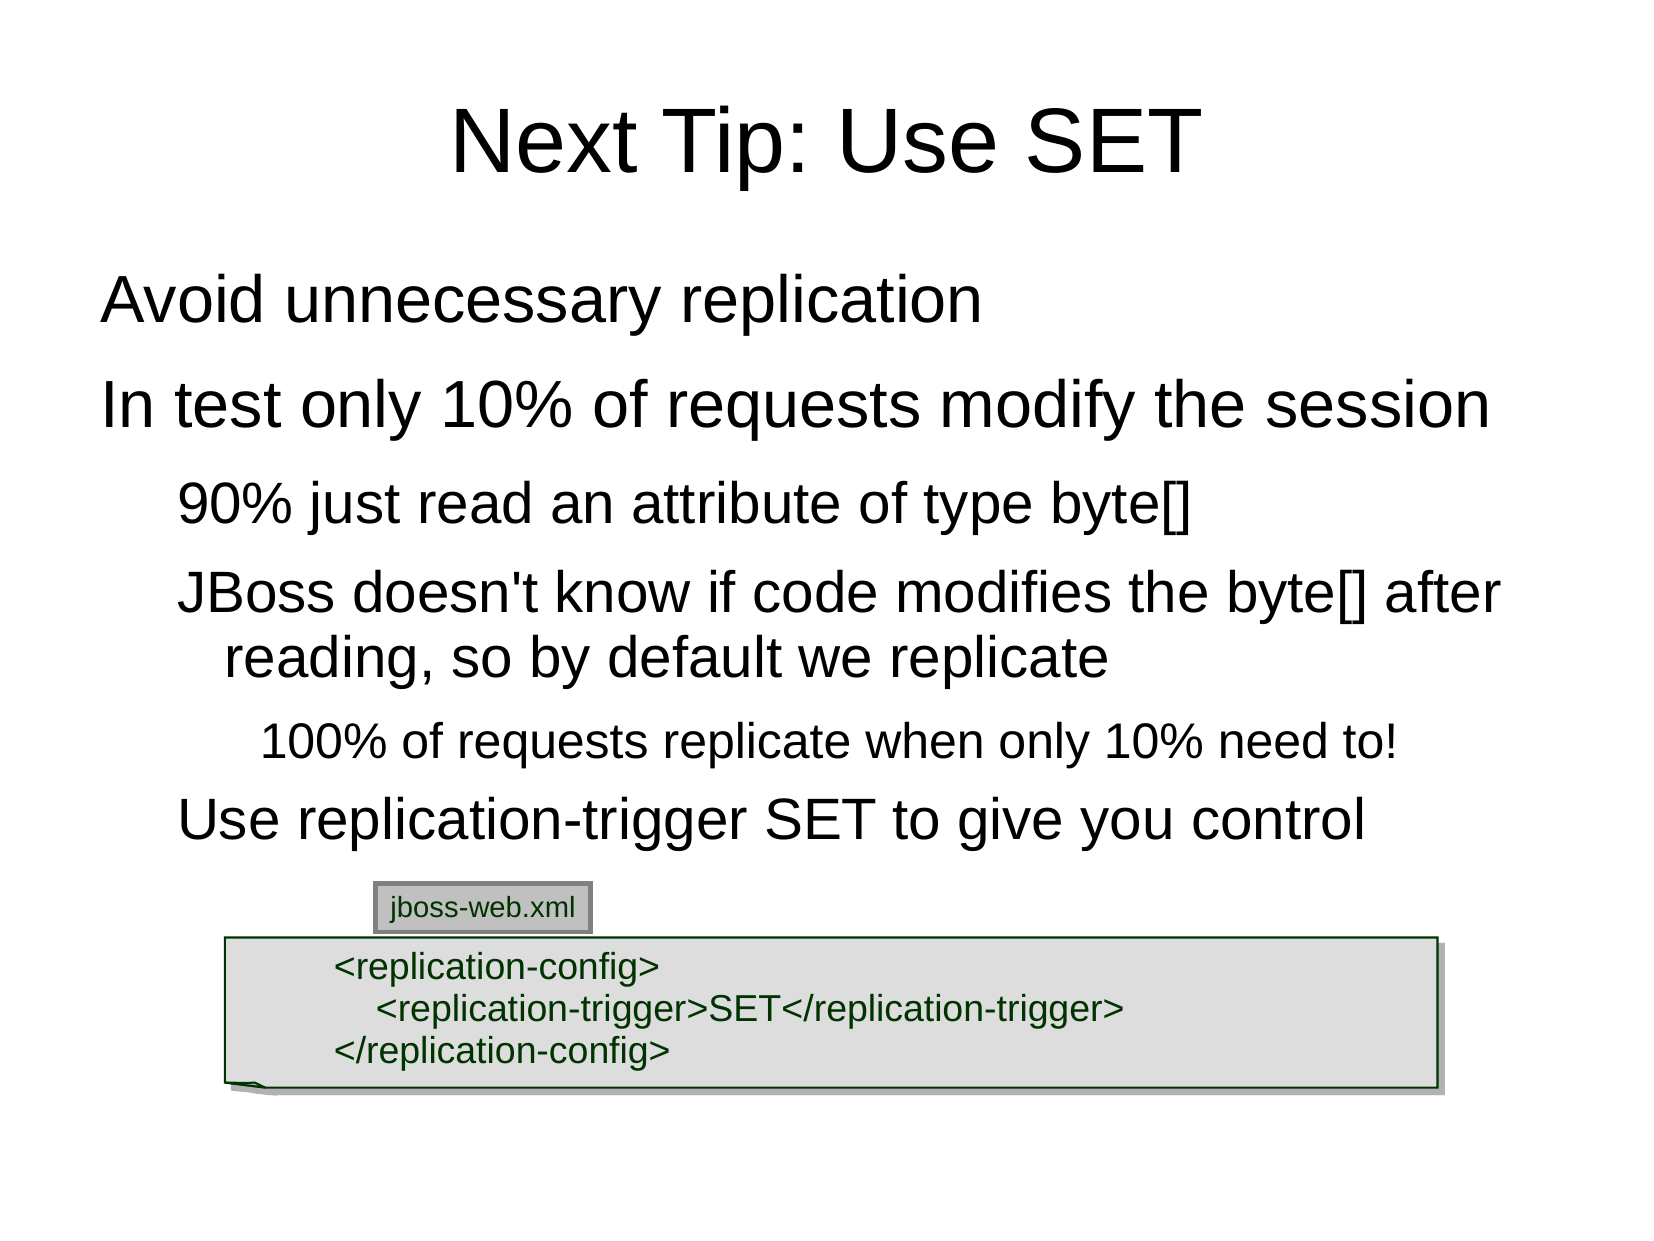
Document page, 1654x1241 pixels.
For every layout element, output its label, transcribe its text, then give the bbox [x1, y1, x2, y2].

list Avoid unnecessary replication In test only 10% of requests modify the session 90% just read an attribute of type byte[] JBoss doesn't know if code modifies the byte[] after reading, so by default we replicate 100% of requests replicate when only 10% need to! Use replication-trigger SET to give you control [82, 262, 1571, 1094]
text_box jboss-web.xml [375, 883, 591, 932]
text_box <replication-config> <replication-trigger>SET</replication-trigger> </replication-config> [224, 937, 1438, 1088]
title Next Tip: Use SET [82, 56, 1571, 226]
